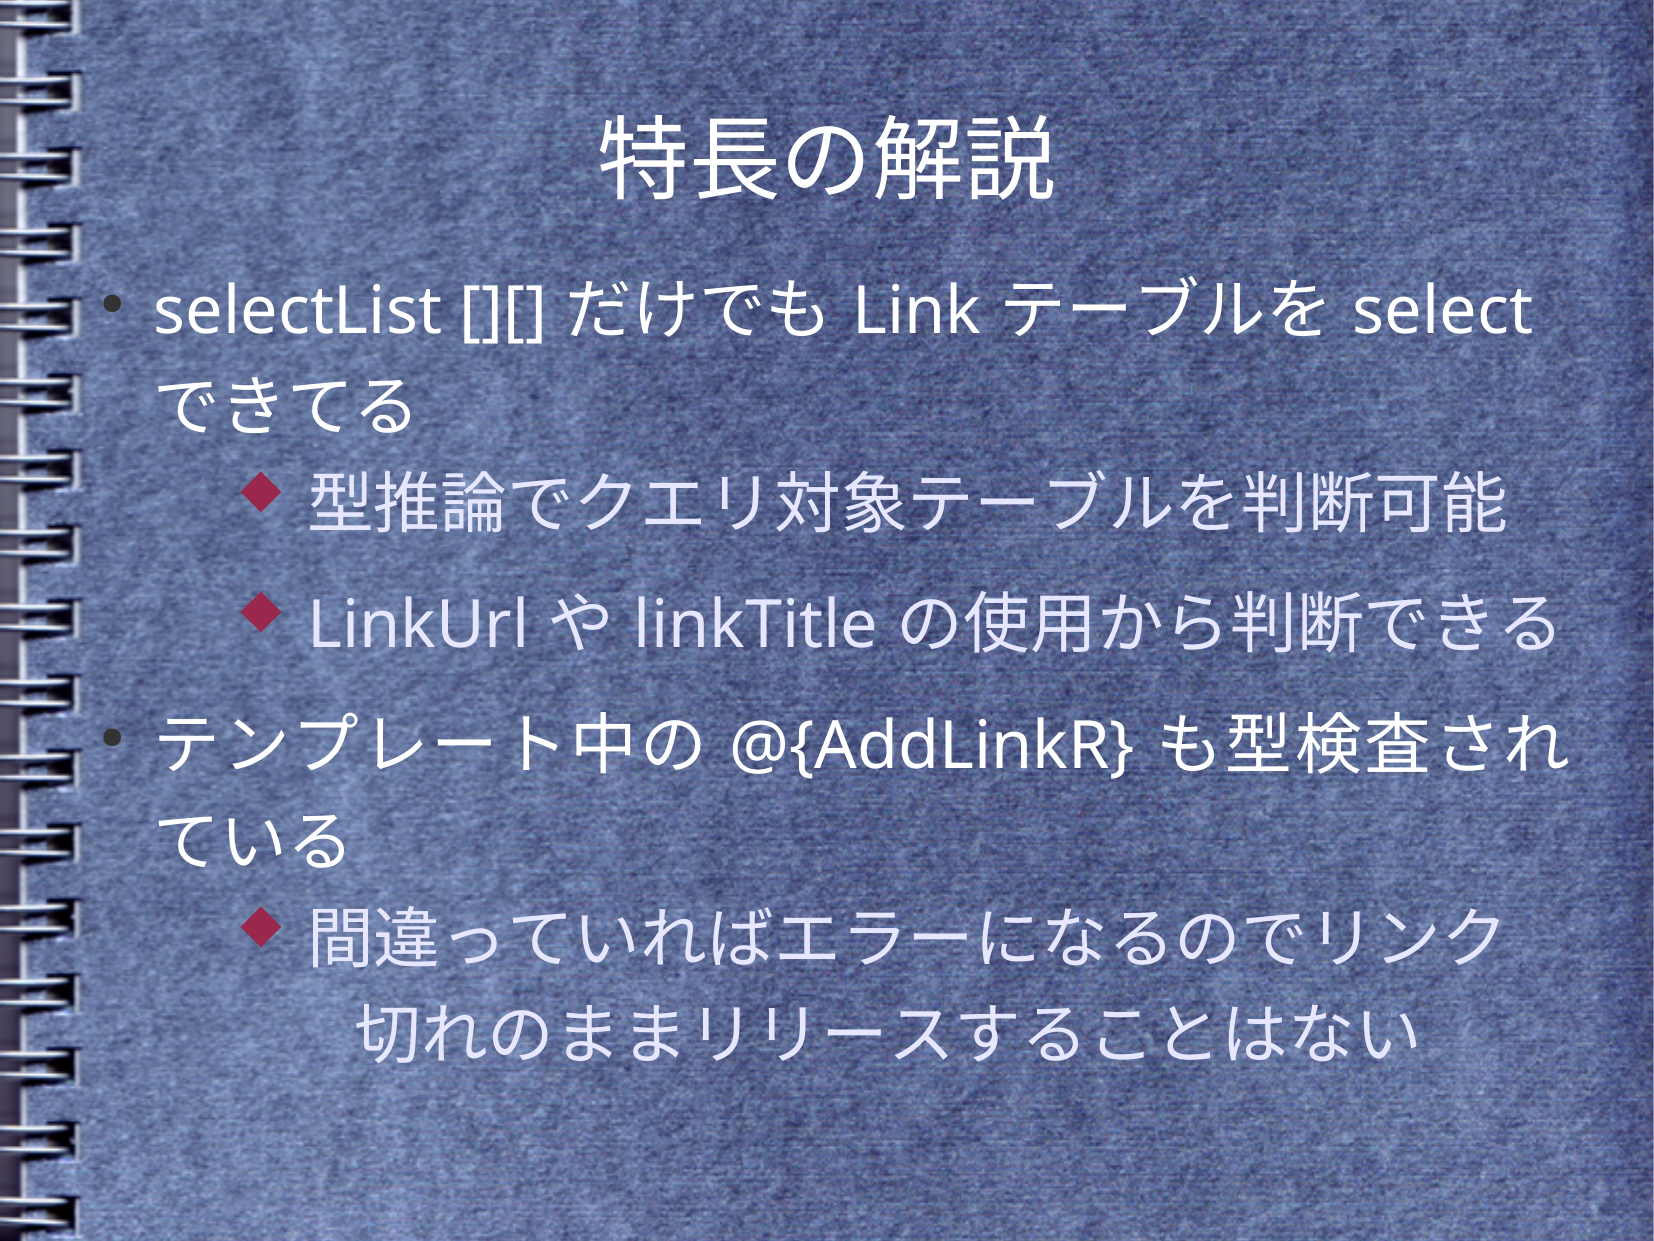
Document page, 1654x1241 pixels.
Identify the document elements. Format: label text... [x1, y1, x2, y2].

picture [0, 0, 1654, 1241]
title 特長の解説 [82, 49, 1571, 256]
list selectList [][]だけでもLinkテーブルをselectできてる 型推論でクエリ対象テーブルを判断可能 LinkUrlやlinkTitleの使用から判断できる テンプレート中の@{AddLinkR}も型検査されている 間違っていればエラーになるのでリンク切れのままリリースすることはない [82, 256, 1571, 1217]
